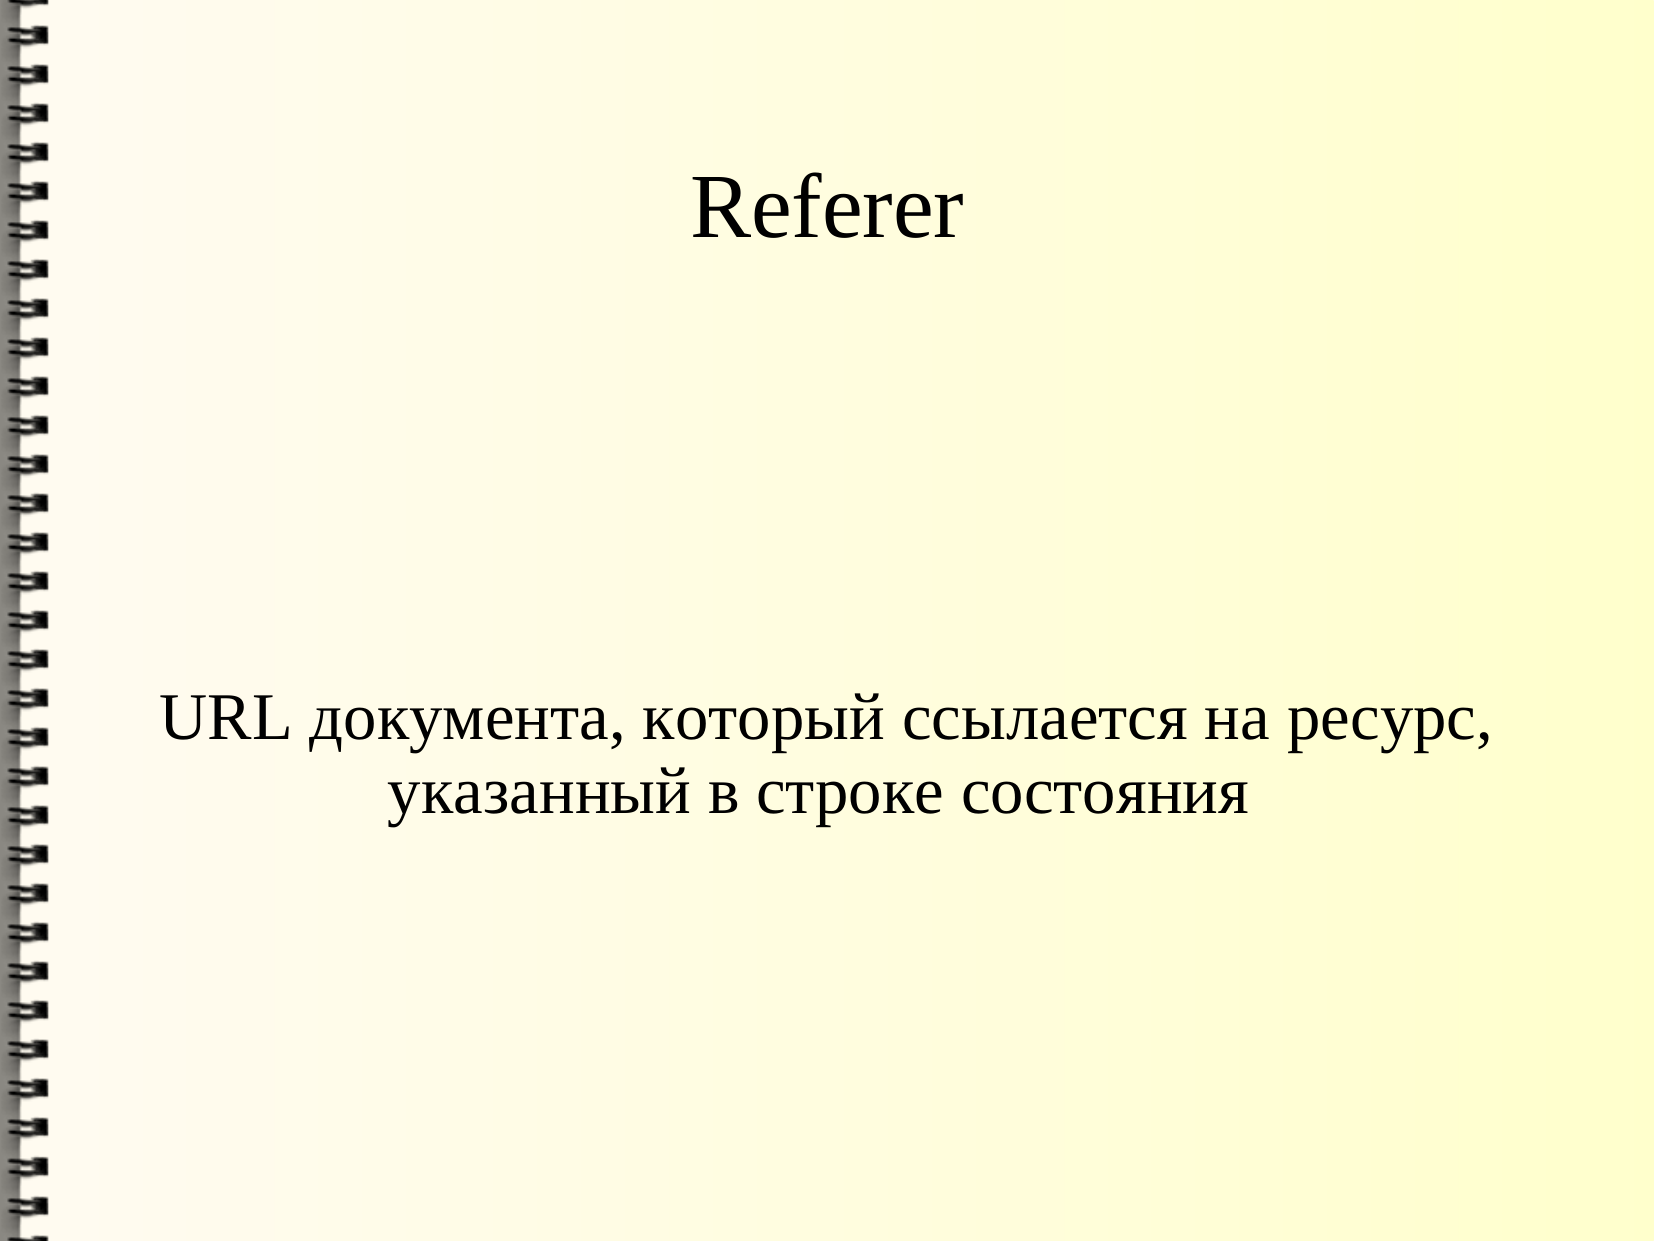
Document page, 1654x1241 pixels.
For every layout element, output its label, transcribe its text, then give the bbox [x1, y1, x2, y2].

subtitle URL документа, который ссылается на ресурс, указанный в строке состояния [121, 344, 1534, 1164]
title Referer [121, 102, 1534, 311]
picture [0, 0, 1654, 1241]
